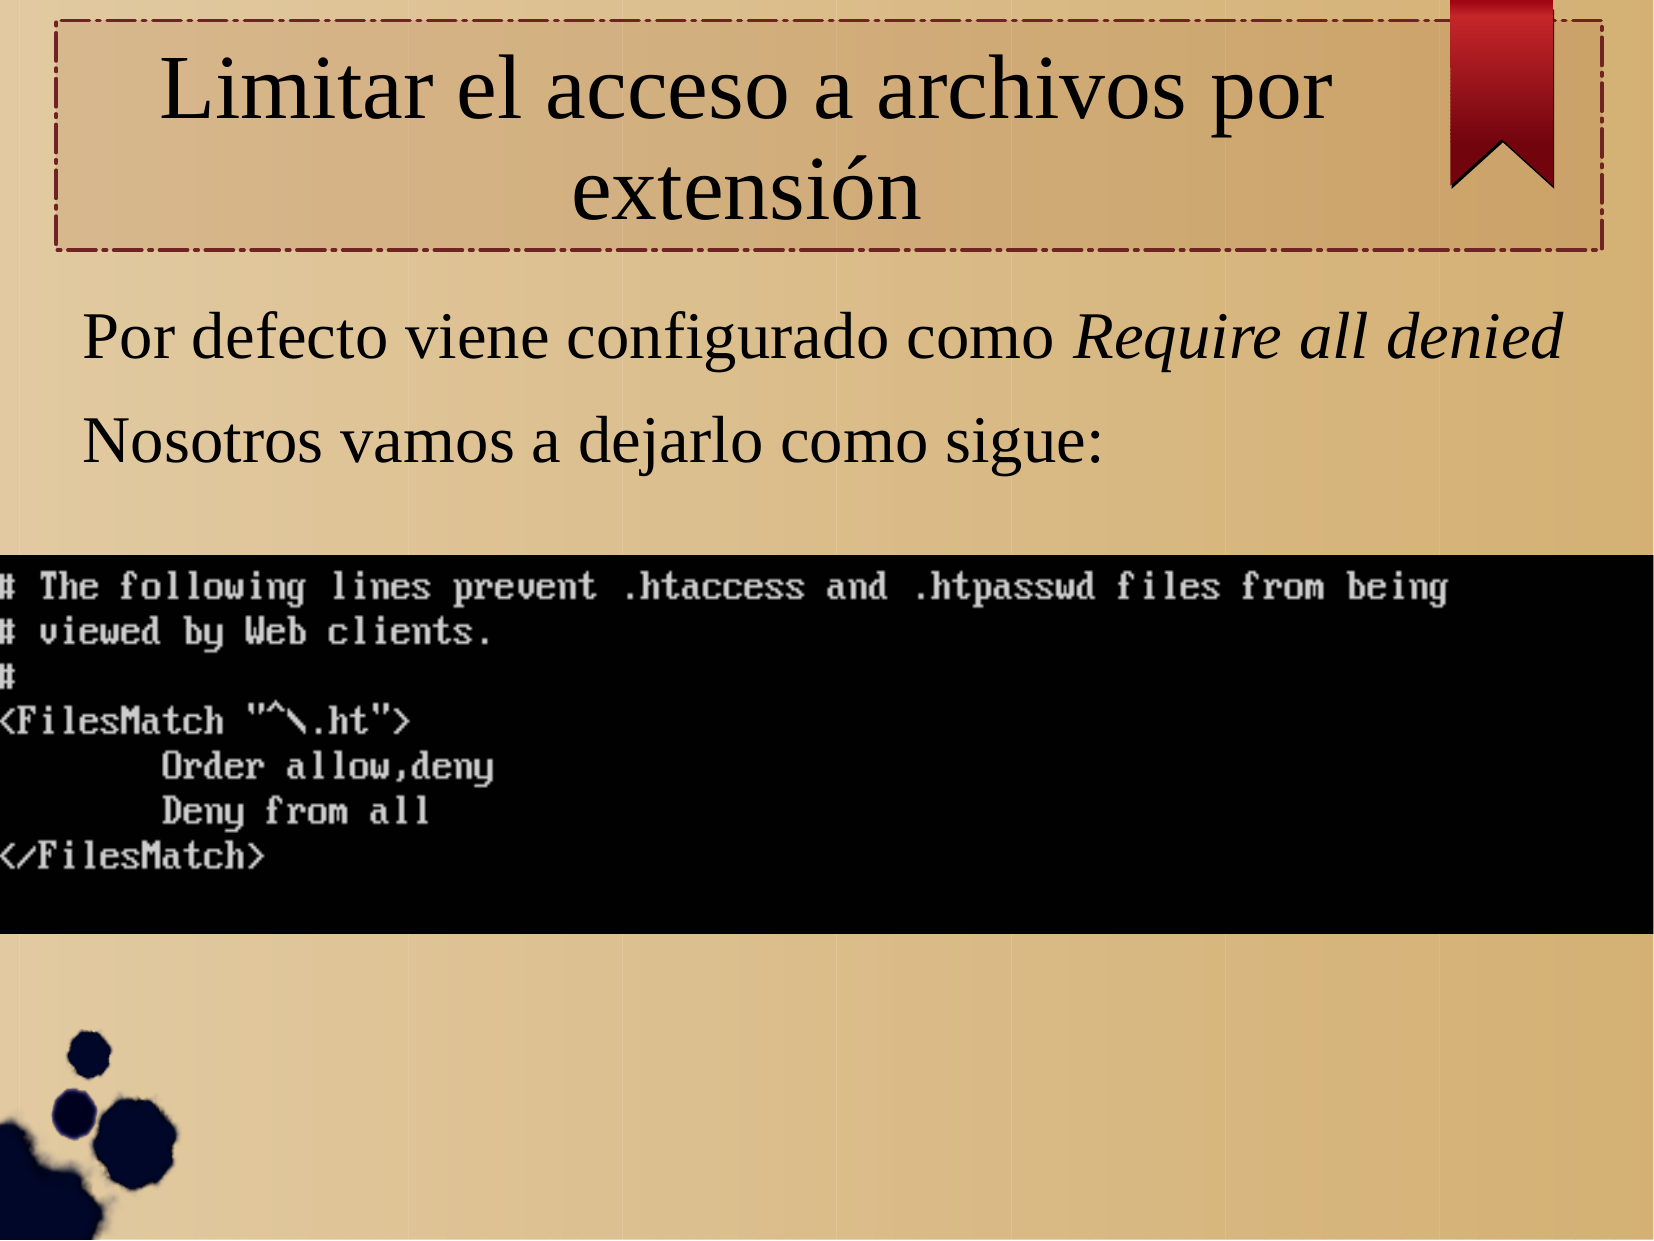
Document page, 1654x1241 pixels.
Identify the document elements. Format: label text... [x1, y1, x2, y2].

title Limitar el acceso a archivos por extensión [82, 35, 1412, 240]
picture [0, 555, 1654, 934]
list Por defecto viene configurado como Require all denied Nosotros vamos a dejarlo como sigue: [82, 299, 1571, 555]
